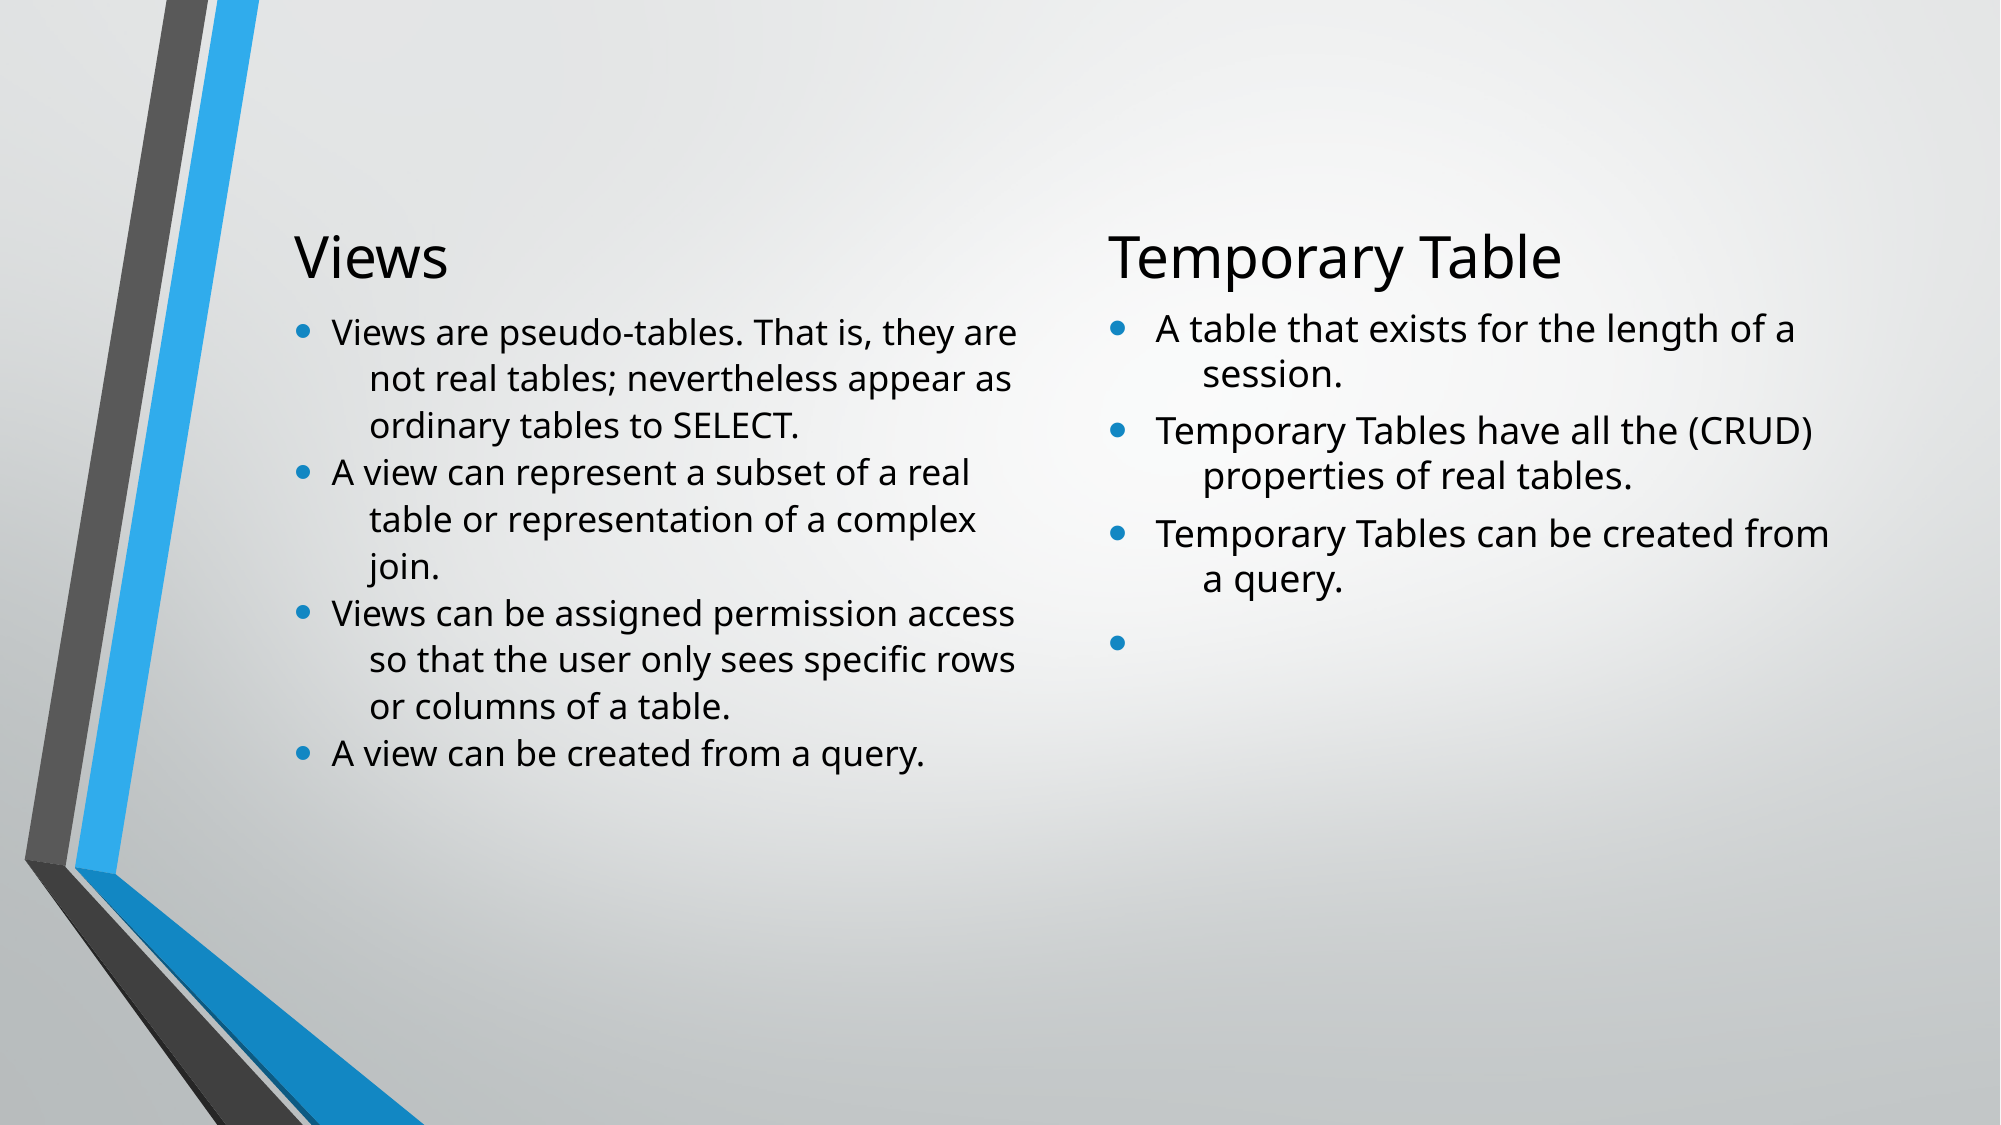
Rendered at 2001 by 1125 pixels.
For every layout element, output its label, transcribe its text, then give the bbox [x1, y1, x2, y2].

list Views are pseudo-tables. That is, they are not real tables; nevertheless appear as ordinary tables to SELECT. A view can represent a subset of a real table or representation of a complex join. Views can be assigned permission access so that the user only sees specific rows or columns of a table. A view can be created from a query. [279, 297, 1042, 864]
list Views [279, 165, 1042, 297]
list A table that exists for the length of a session. Temporary Tables have all the (CRUD) properties of real tables. Temporary Tables can be created from a query. [1093, 297, 1856, 890]
list Temporary Table [1093, 166, 1856, 297]
